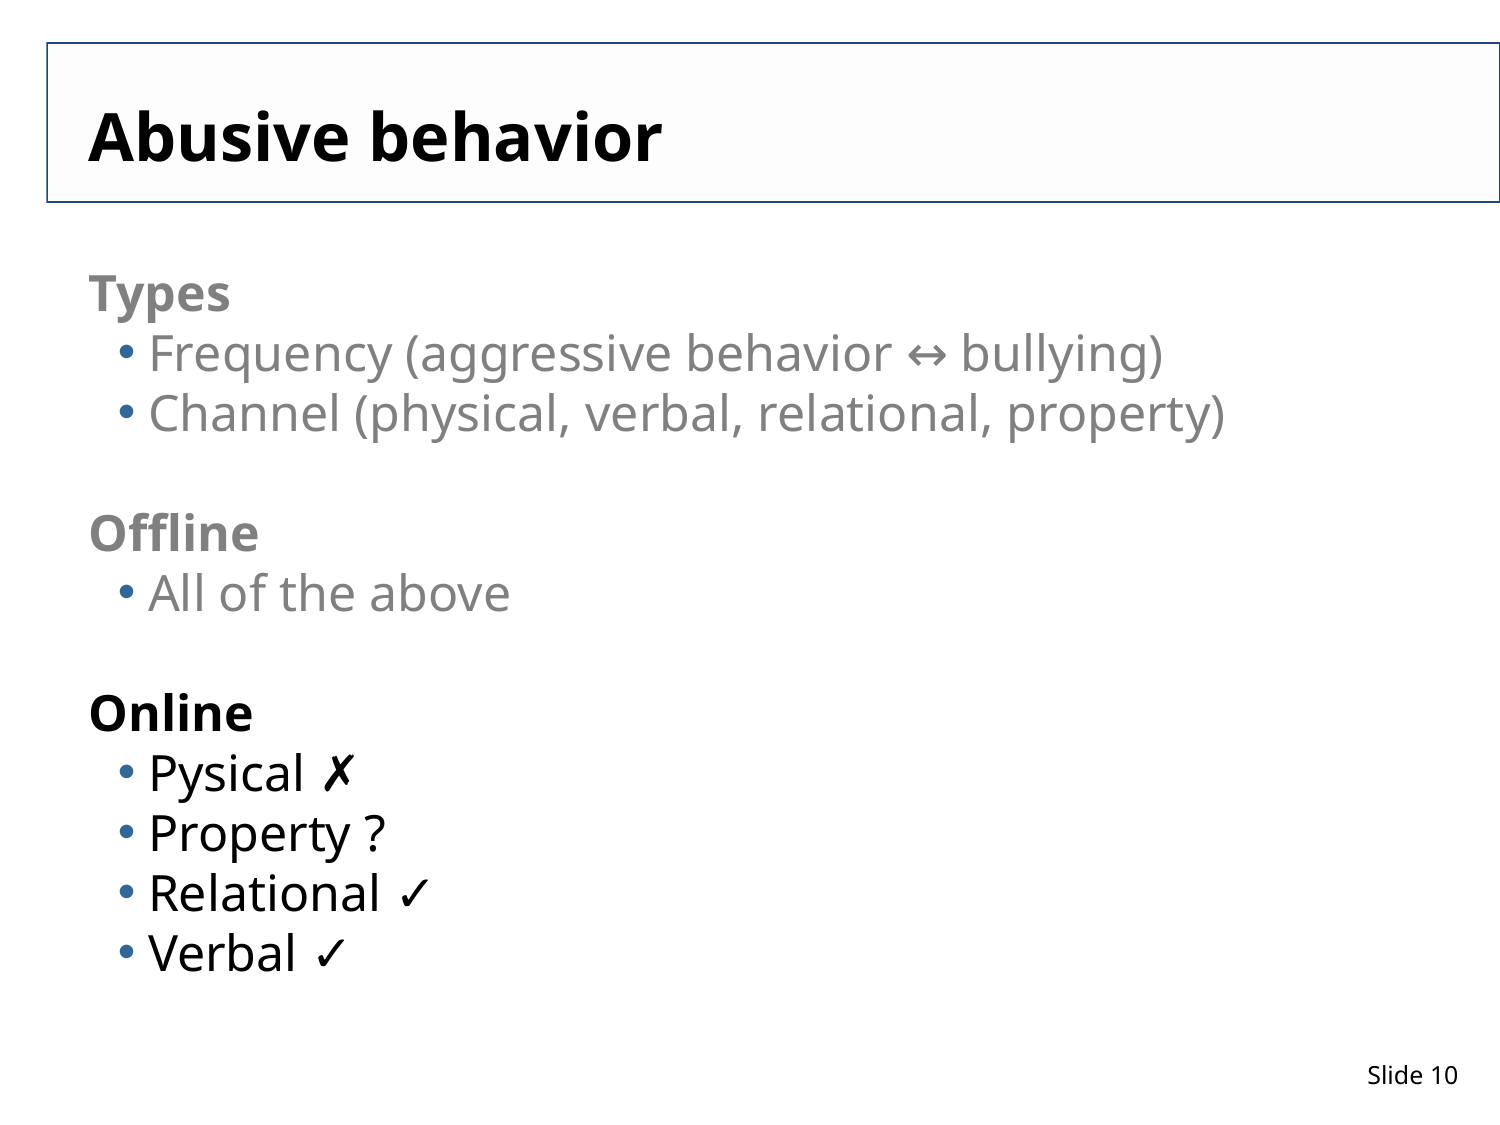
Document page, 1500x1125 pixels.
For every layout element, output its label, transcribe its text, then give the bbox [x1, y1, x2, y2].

text_box Types Frequency (aggressive behavior ↔ bullying) Channel (physical, verbal, relational, property) Offline All of the above Online Pysical ✗ Property ? Relational ✓ Verbal ✓ [88, 260, 1435, 1029]
text_box Abusive behavior [88, 42, 1469, 176]
